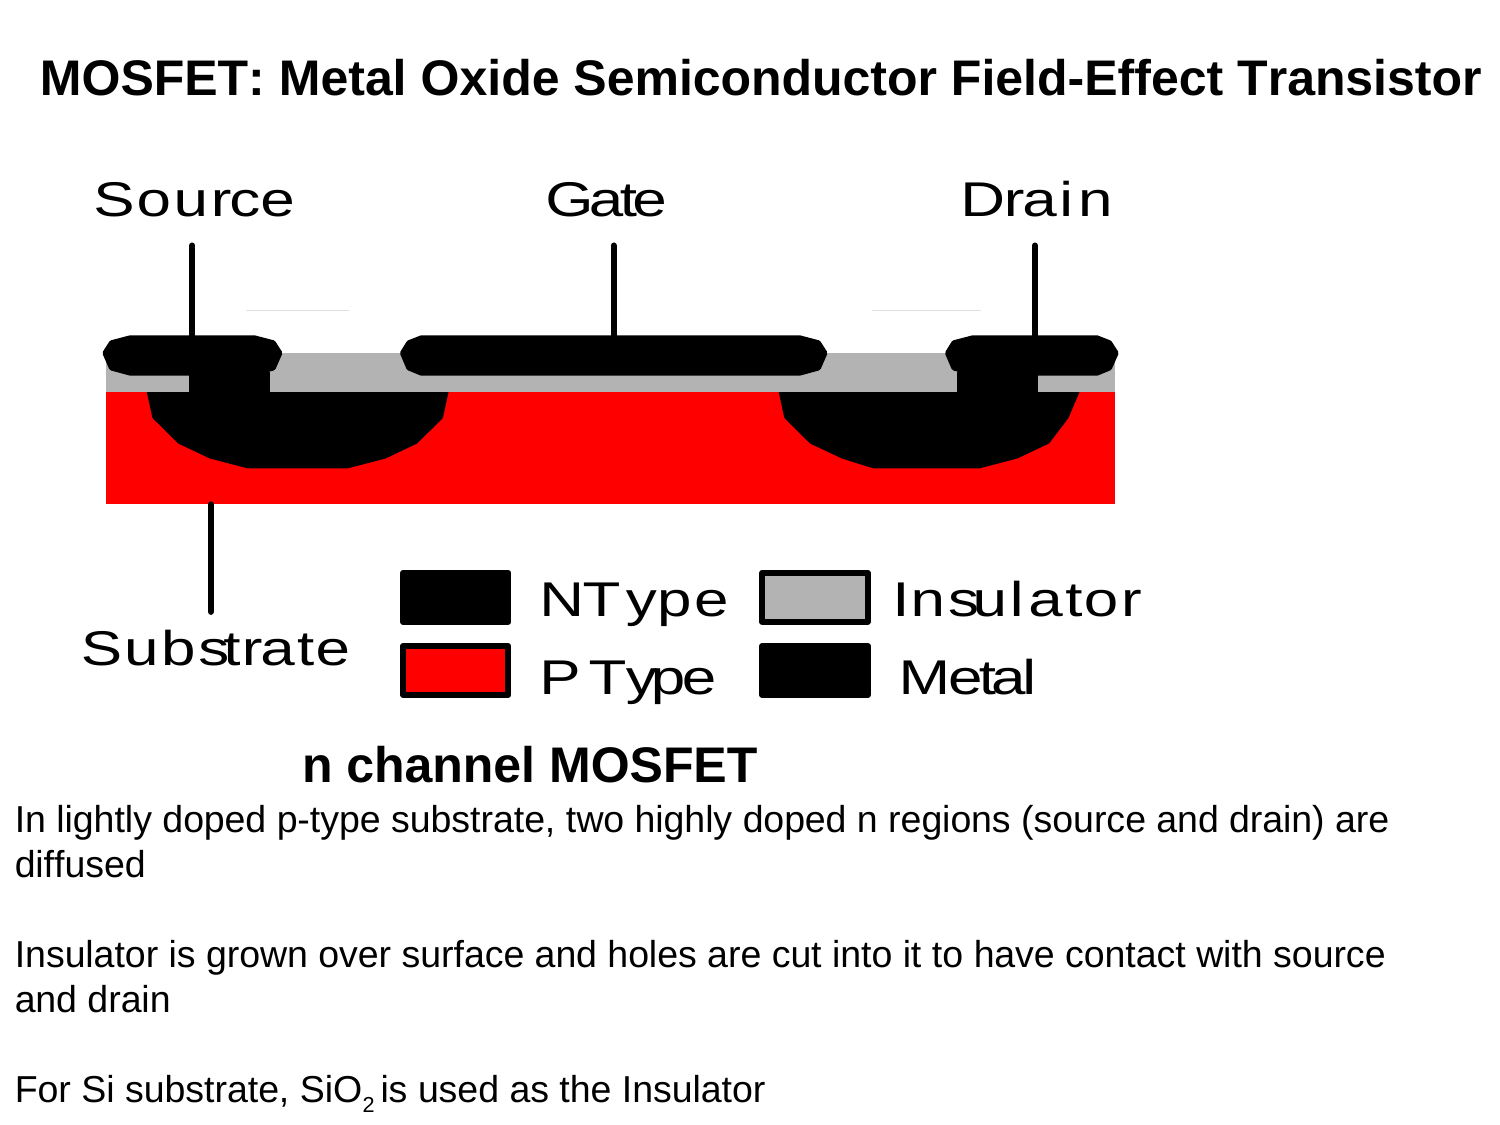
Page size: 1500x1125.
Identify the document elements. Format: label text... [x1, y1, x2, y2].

text_box n channel MOSFET [287, 724, 788, 801]
text_box MOSFET: Metal Oxide Semiconductor Field-Effect Transistor [25, 37, 1498, 113]
text_box In lightly doped p-type substrate, two highly doped n regions (source and drain) are diffused Insulator is grown over surface and holes are cut into it to have contact with source and drain For Si substrate, SiO2 is used as the Insulator [0, 787, 1450, 1125]
chart [37, 162, 1184, 726]
